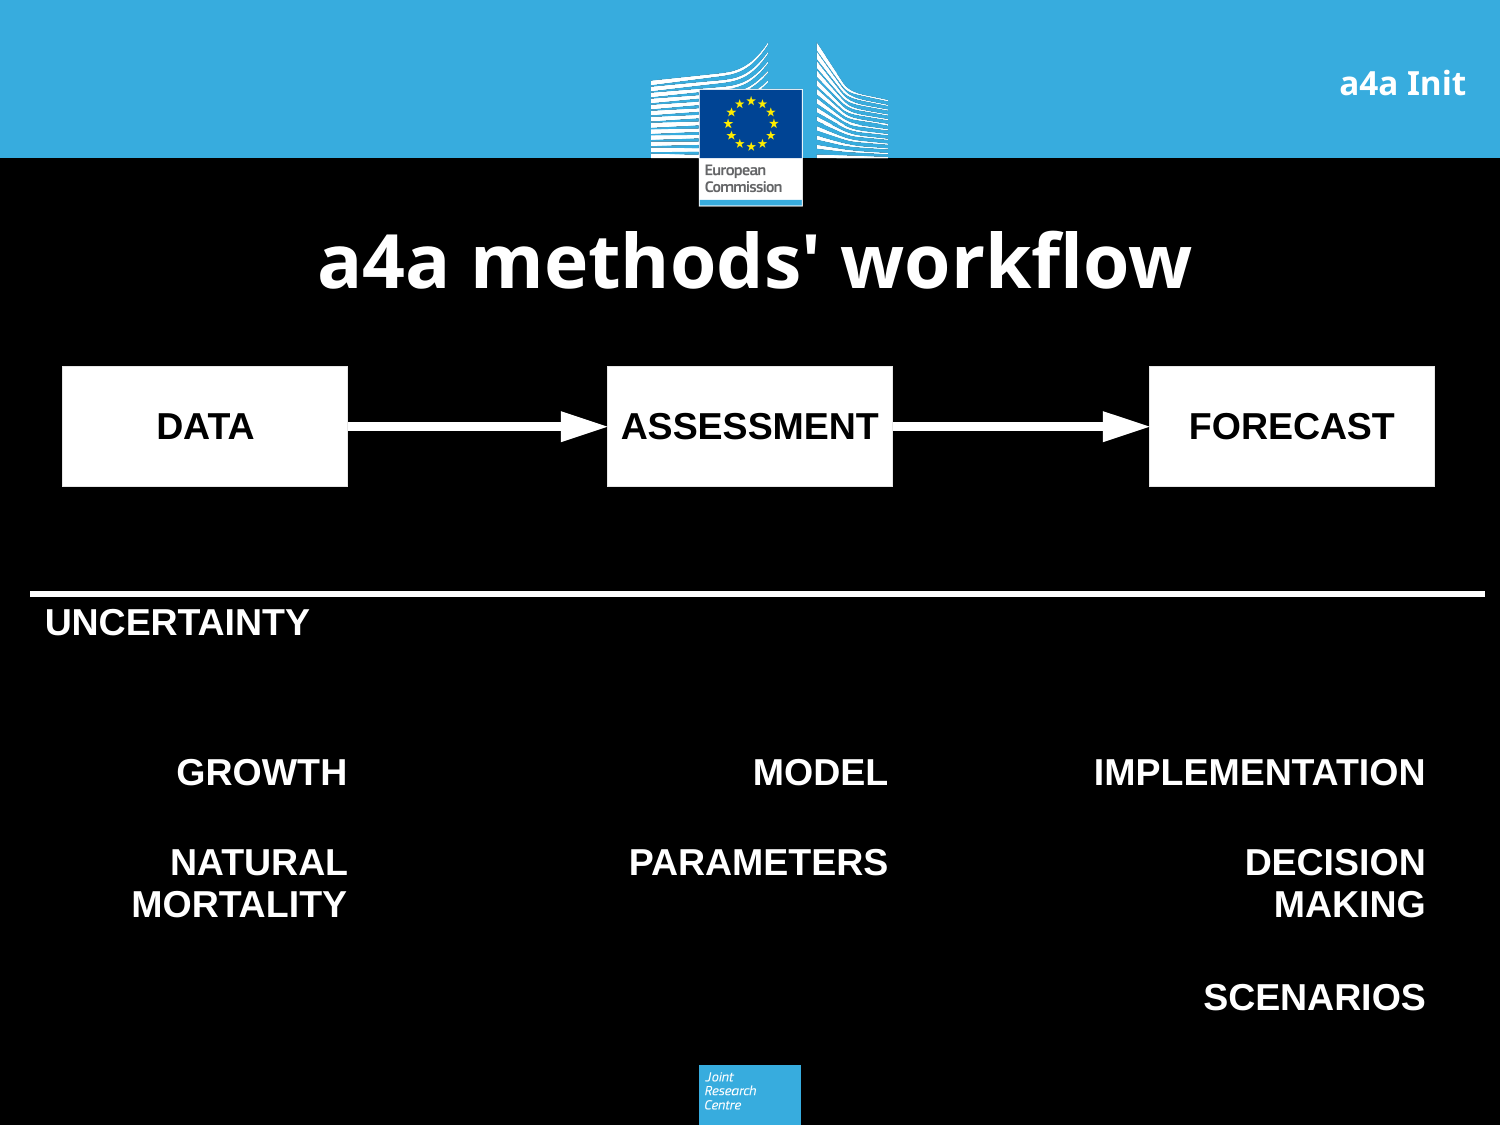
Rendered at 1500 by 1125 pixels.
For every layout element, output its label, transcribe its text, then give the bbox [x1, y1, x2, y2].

text_box FORECAST [1149, 366, 1435, 487]
text_box DATA [62, 366, 348, 487]
text_box PARAMETERS [603, 834, 904, 891]
text_box GROWTH [77, 744, 363, 801]
text_box ASSESSMENT [607, 366, 893, 487]
text_box SCENARIOS [1065, 969, 1441, 1026]
picture [651, 42, 888, 155]
text_box IMPLEMENTATION [1065, 744, 1441, 801]
text_box DECISION MAKING [1155, 834, 1441, 933]
text_box NATURAL MORTALITY [77, 834, 363, 933]
text_box MODEL [618, 744, 904, 801]
title a4a Init [1091, 29, 1482, 136]
text_box UNCERTAINTY [30, 594, 1486, 655]
picture [699, 1065, 801, 1125]
title a4a methods' workflow [11, 155, 1500, 363]
